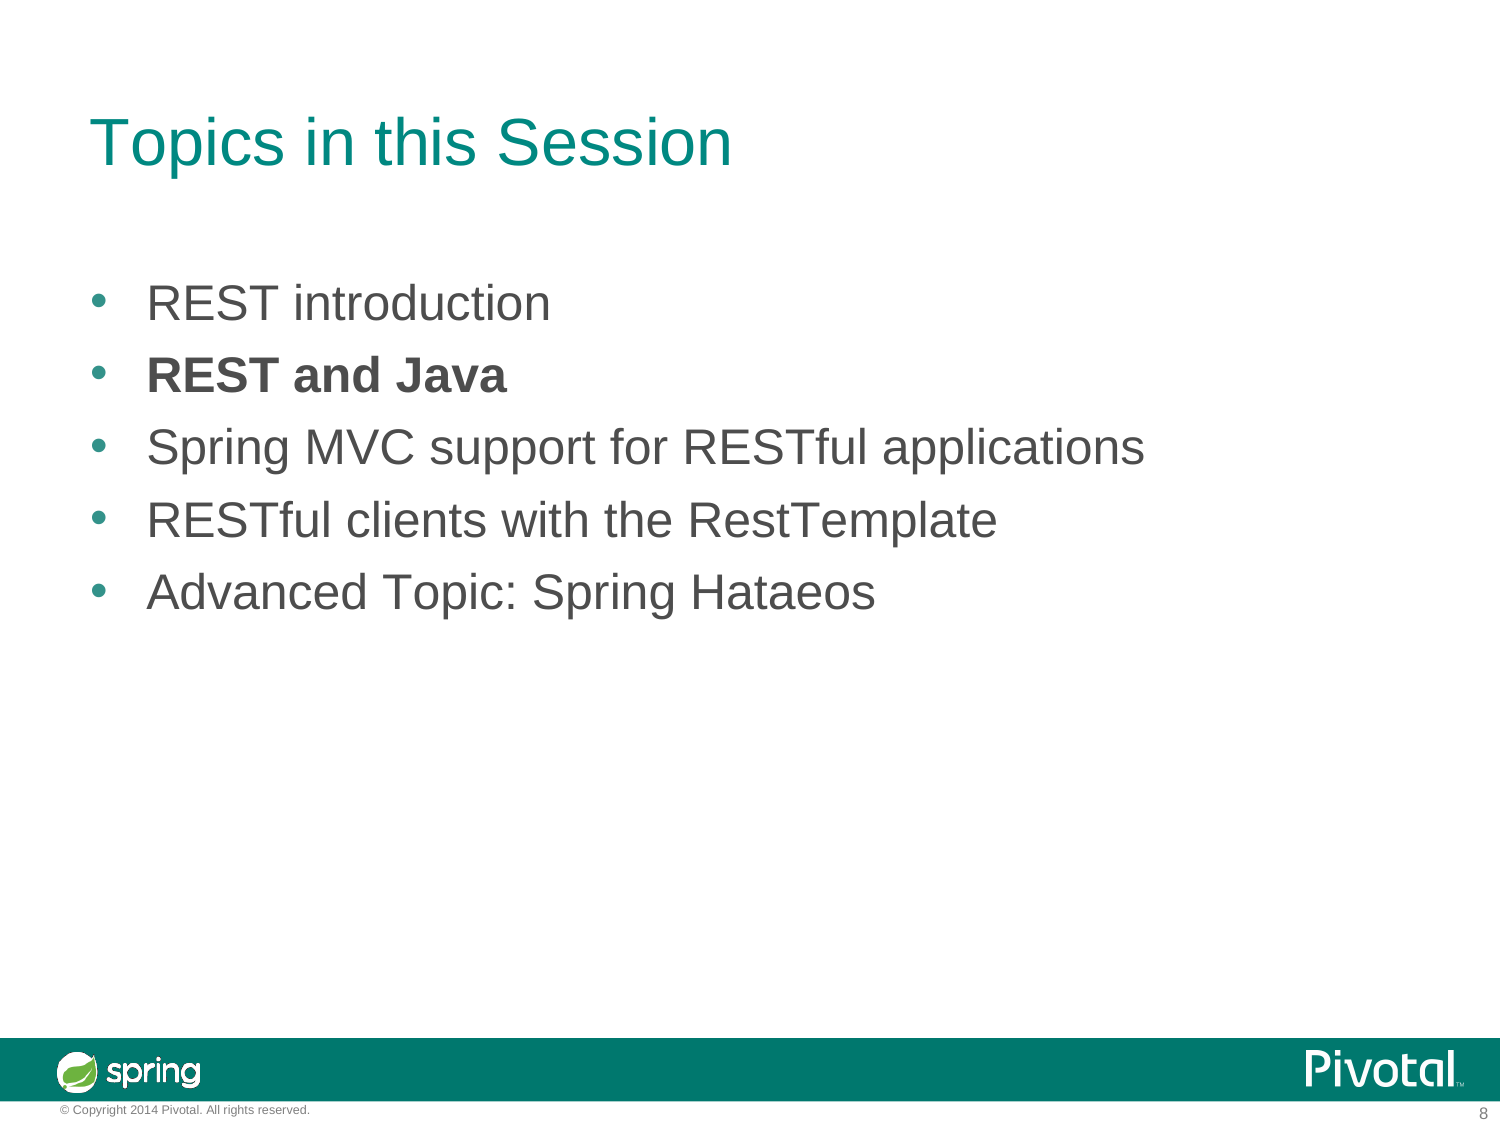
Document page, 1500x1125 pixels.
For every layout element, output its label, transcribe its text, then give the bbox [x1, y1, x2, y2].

list REST introduction REST and Java Spring MVC support for RESTful applications RESTful clients with the RestTemplate Advanced Topic: Spring Hataeos [75, 262, 1426, 1005]
picture [1306, 1050, 1464, 1087]
picture [32, 1041, 210, 1103]
title Topics in this Session [75, 44, 1426, 233]
